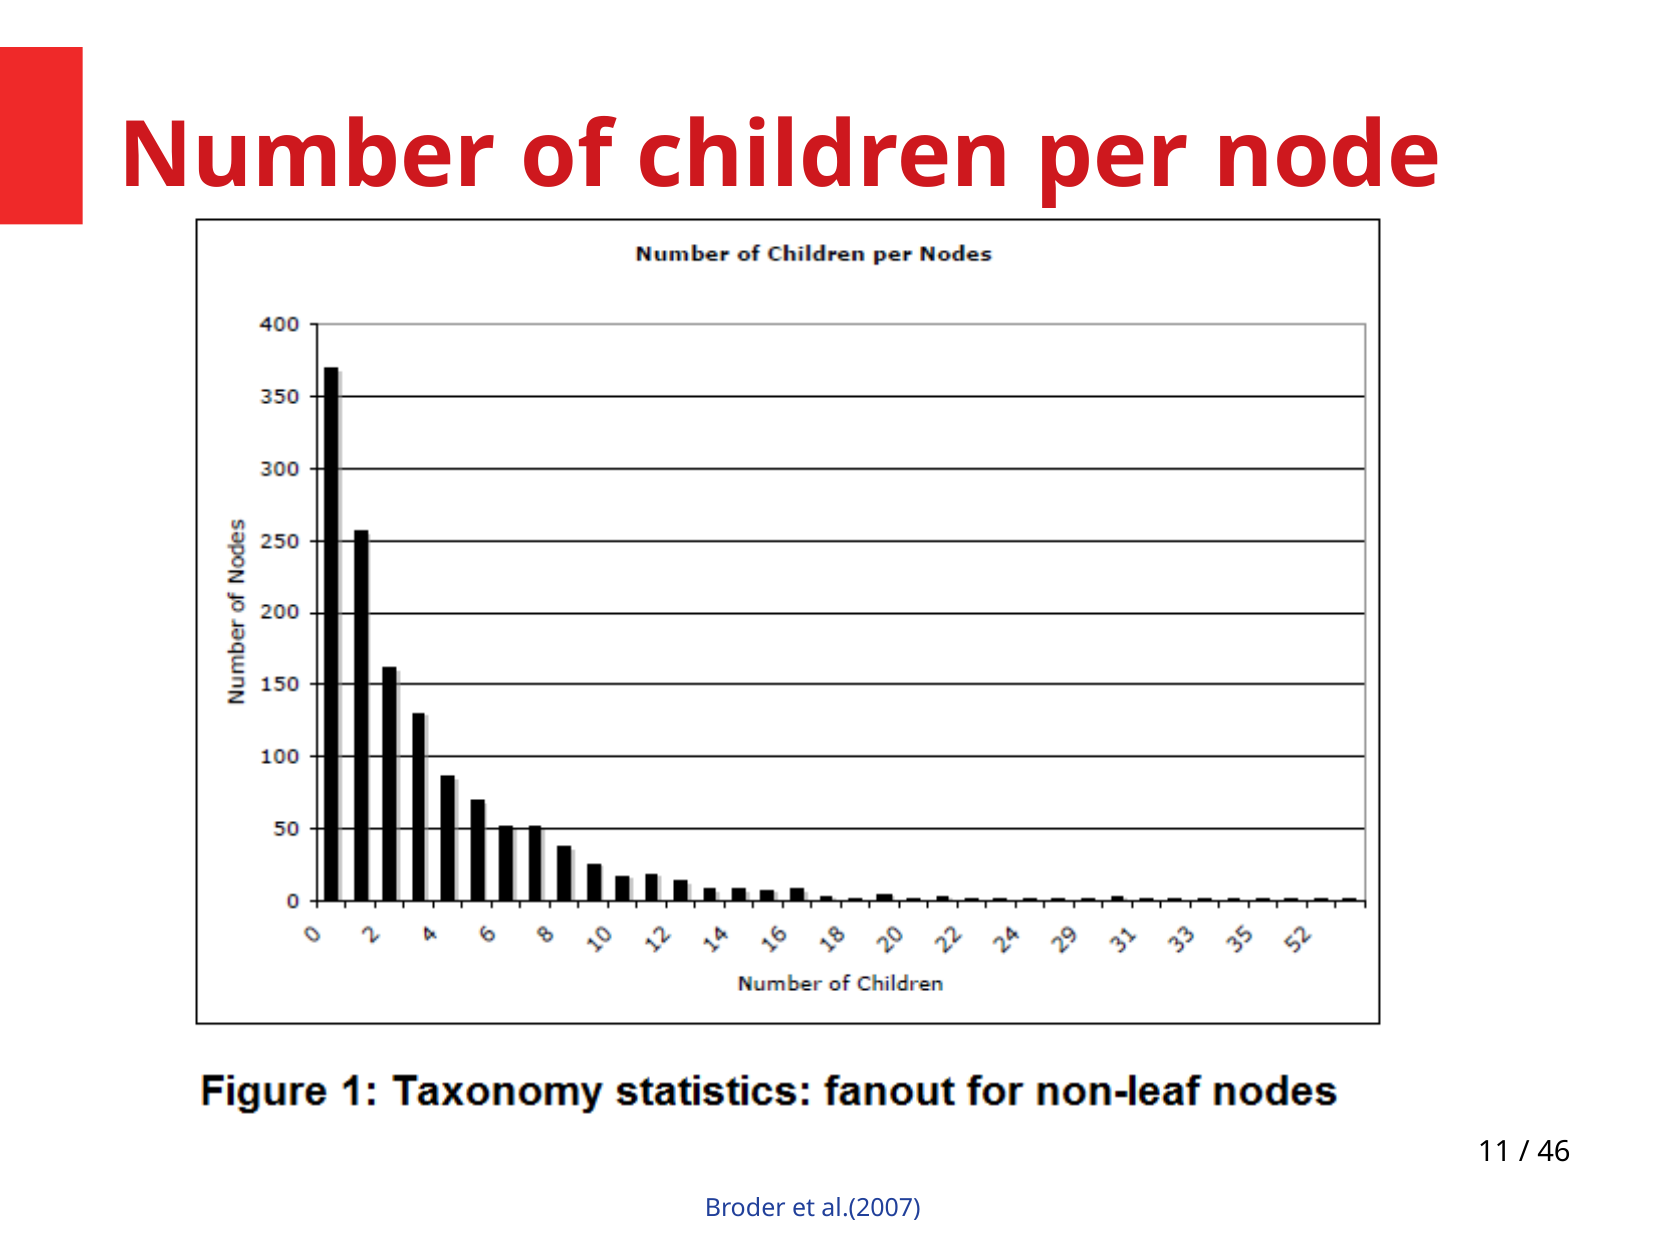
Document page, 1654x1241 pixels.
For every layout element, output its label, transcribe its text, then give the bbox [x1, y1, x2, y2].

title Number of children per node [118, 49, 1571, 257]
picture [180, 209, 1407, 1188]
text_box Broder et al.(2007) [690, 1188, 961, 1227]
